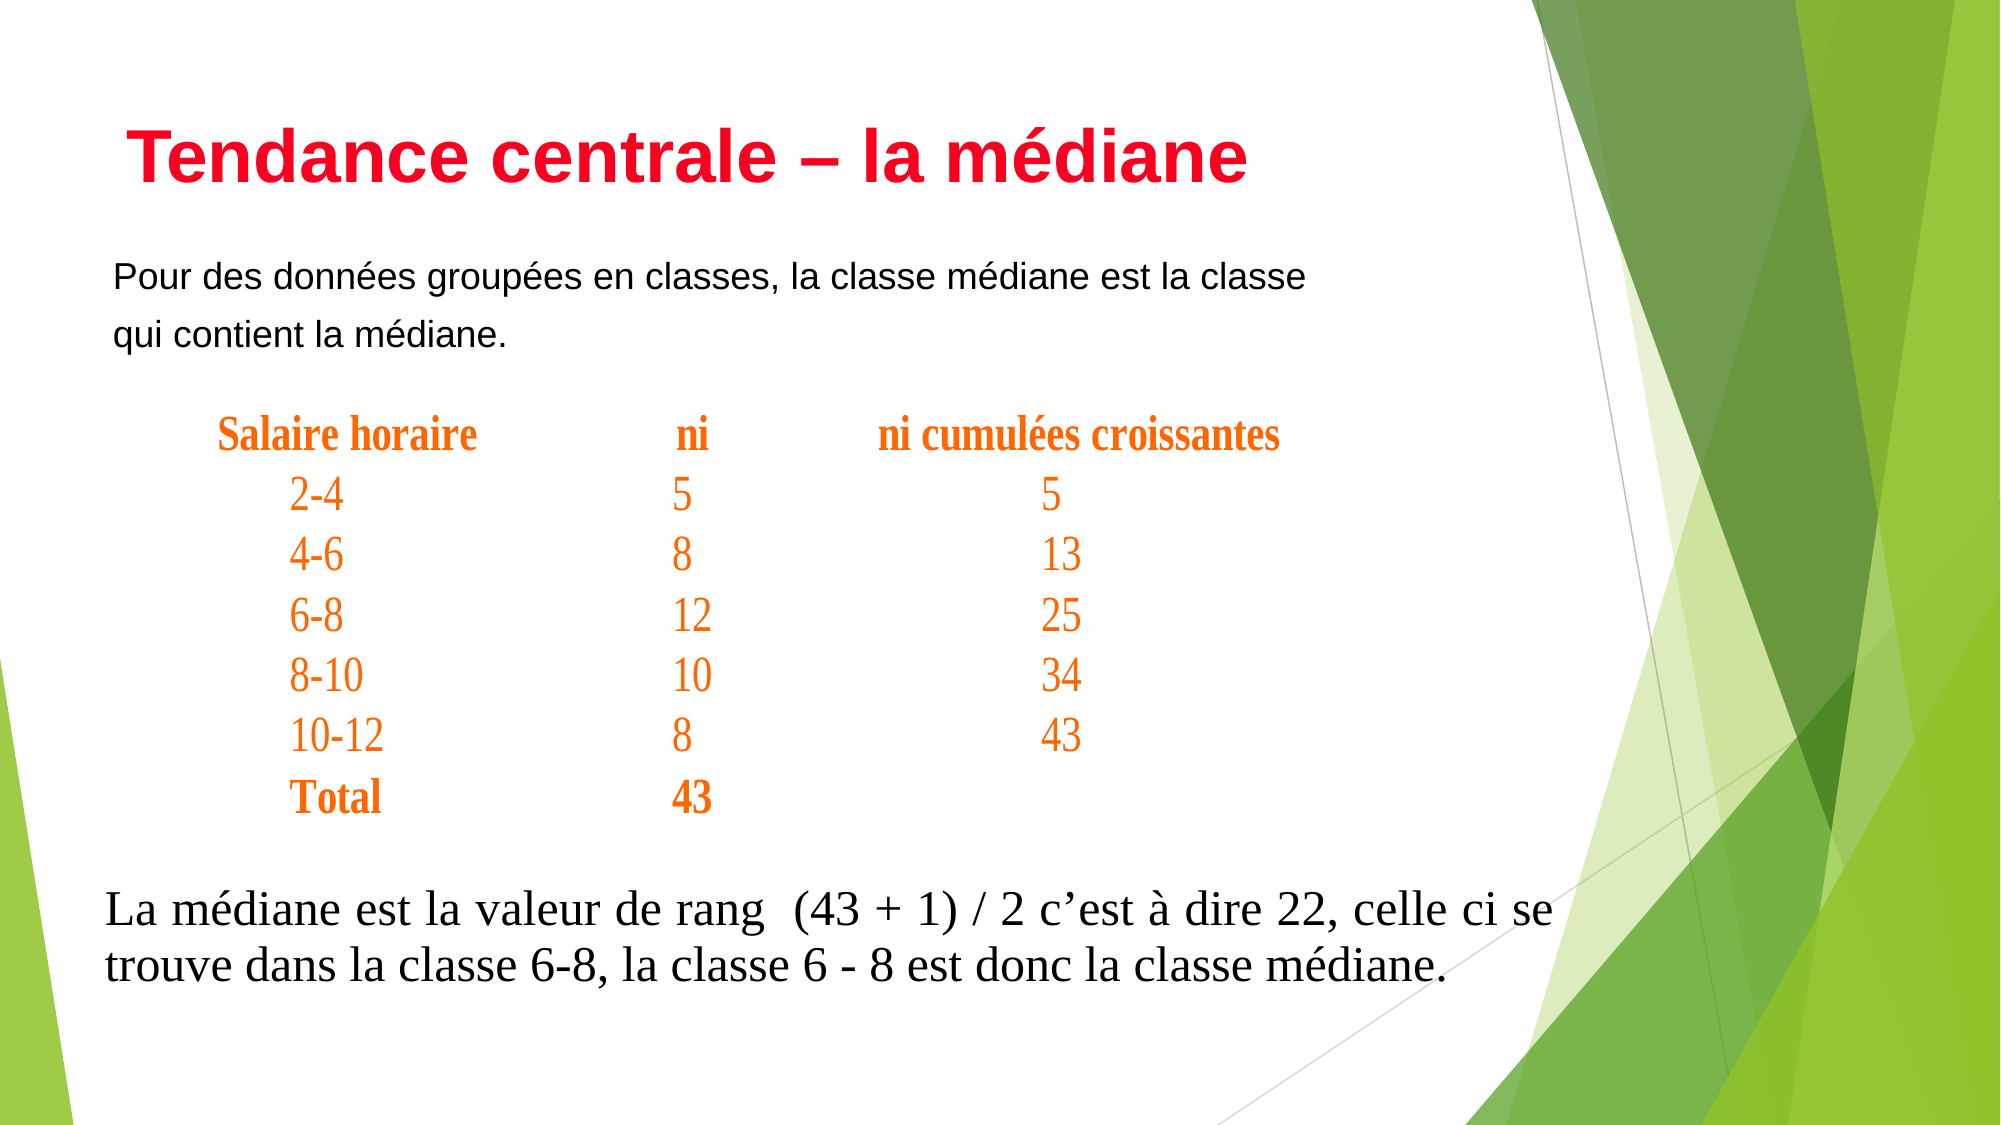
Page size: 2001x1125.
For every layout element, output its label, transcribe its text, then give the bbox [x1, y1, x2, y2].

title Tendance centrale – la médiane [111, 99, 1522, 235]
text_box La médiane est la valeur de rang (43 + 1) / 2 c’est à dire 22, celle ci se trouve dans la classe 6‑8, la classe 6 ‑ 8 est donc la classe médiane. [90, 874, 1571, 1016]
chart [118, 401, 1653, 826]
text_box Pour des données groupées en classes, la classe médiane est la classe qui contient la médiane. [98, 247, 2000, 390]
